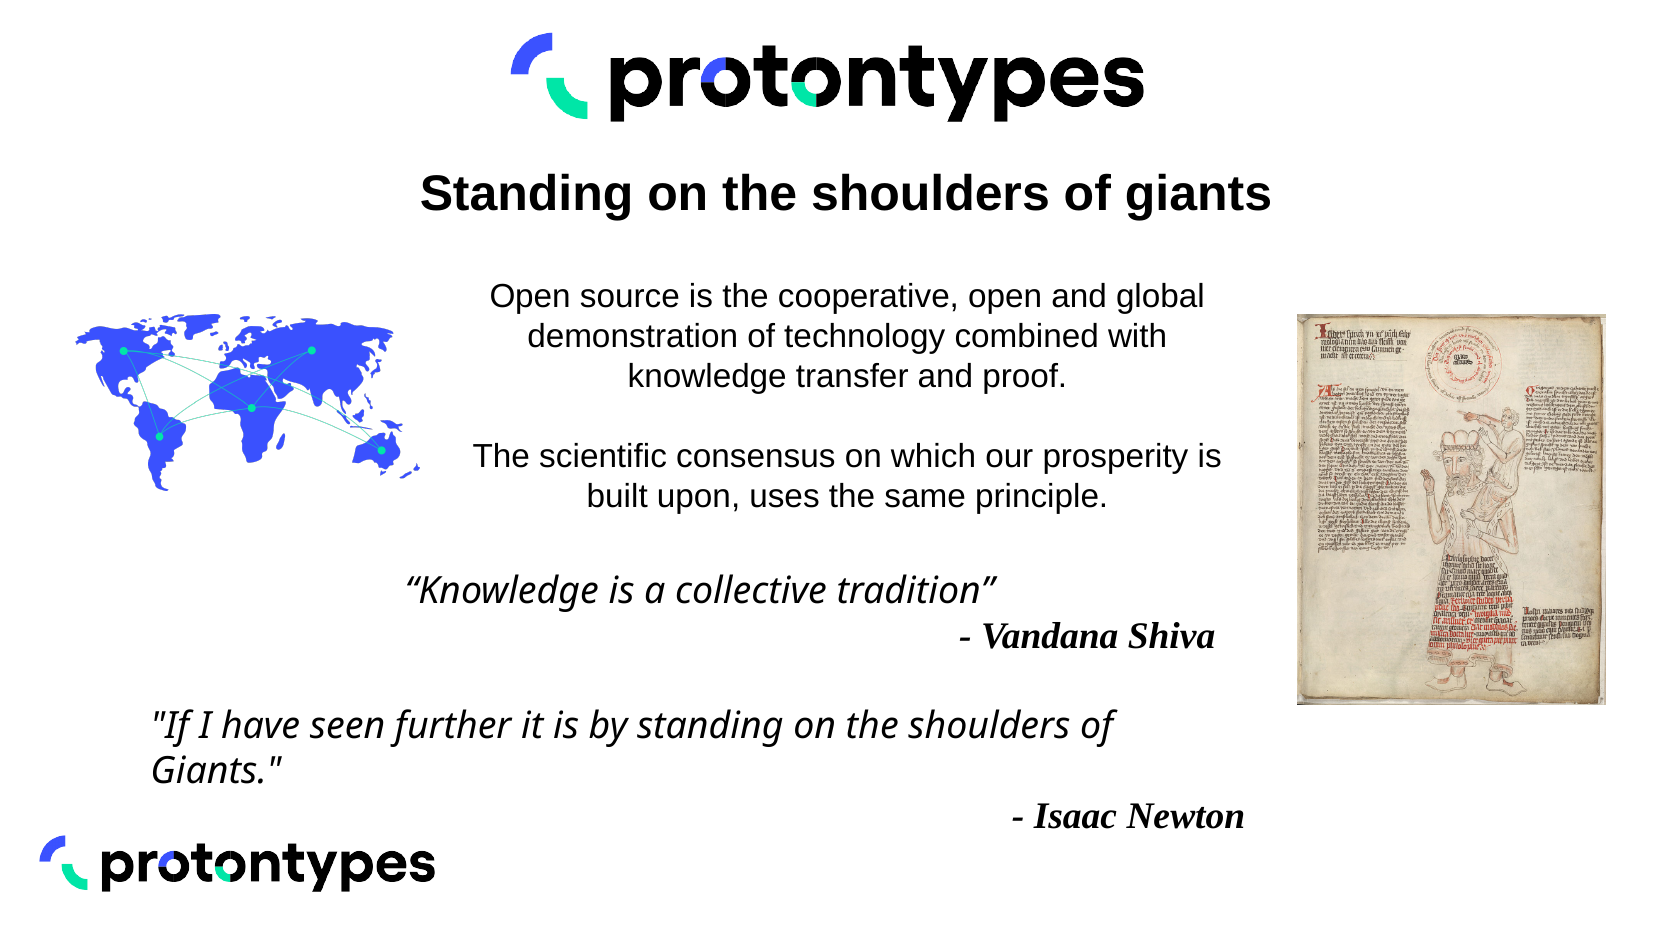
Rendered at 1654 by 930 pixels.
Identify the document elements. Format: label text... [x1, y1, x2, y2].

text_box Standing on the shoulders of giants [405, 153, 1336, 211]
text_box Open source is the cooperative, open and global demonstration of technology combined with knowledge transfer and proof. The scientific consensus on which our prosperity is built upon, uses the same principle. [444, 266, 1251, 618]
text_box "If I have seen further it is by standing on the shoulders of Giants." - Isaac Newton [135, 693, 1260, 811]
picture [39, 835, 435, 900]
picture [75, 314, 420, 491]
picture [510, 32, 1144, 135]
text_box “Knowledge is a collective tradition” - Vandana Shiva [390, 558, 1231, 691]
picture [1297, 314, 1606, 706]
